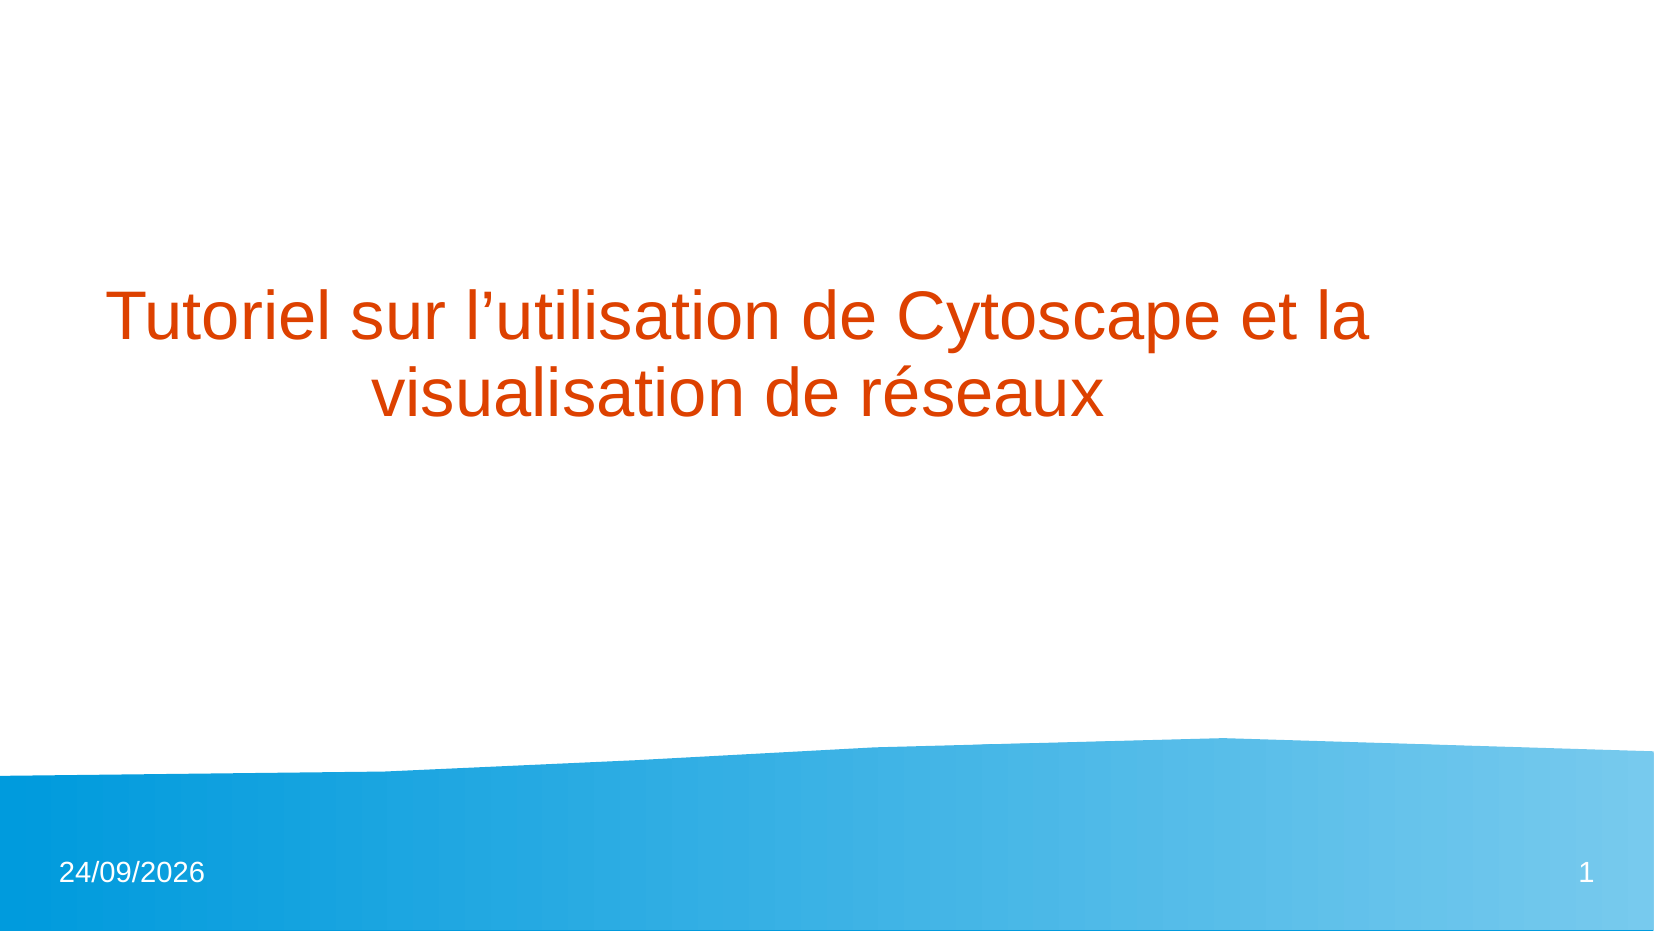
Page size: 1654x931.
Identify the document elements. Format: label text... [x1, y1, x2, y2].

title Tutoriel sur l’utilisation de Cytoscape et la visualisation de réseaux [0, 265, 1477, 443]
